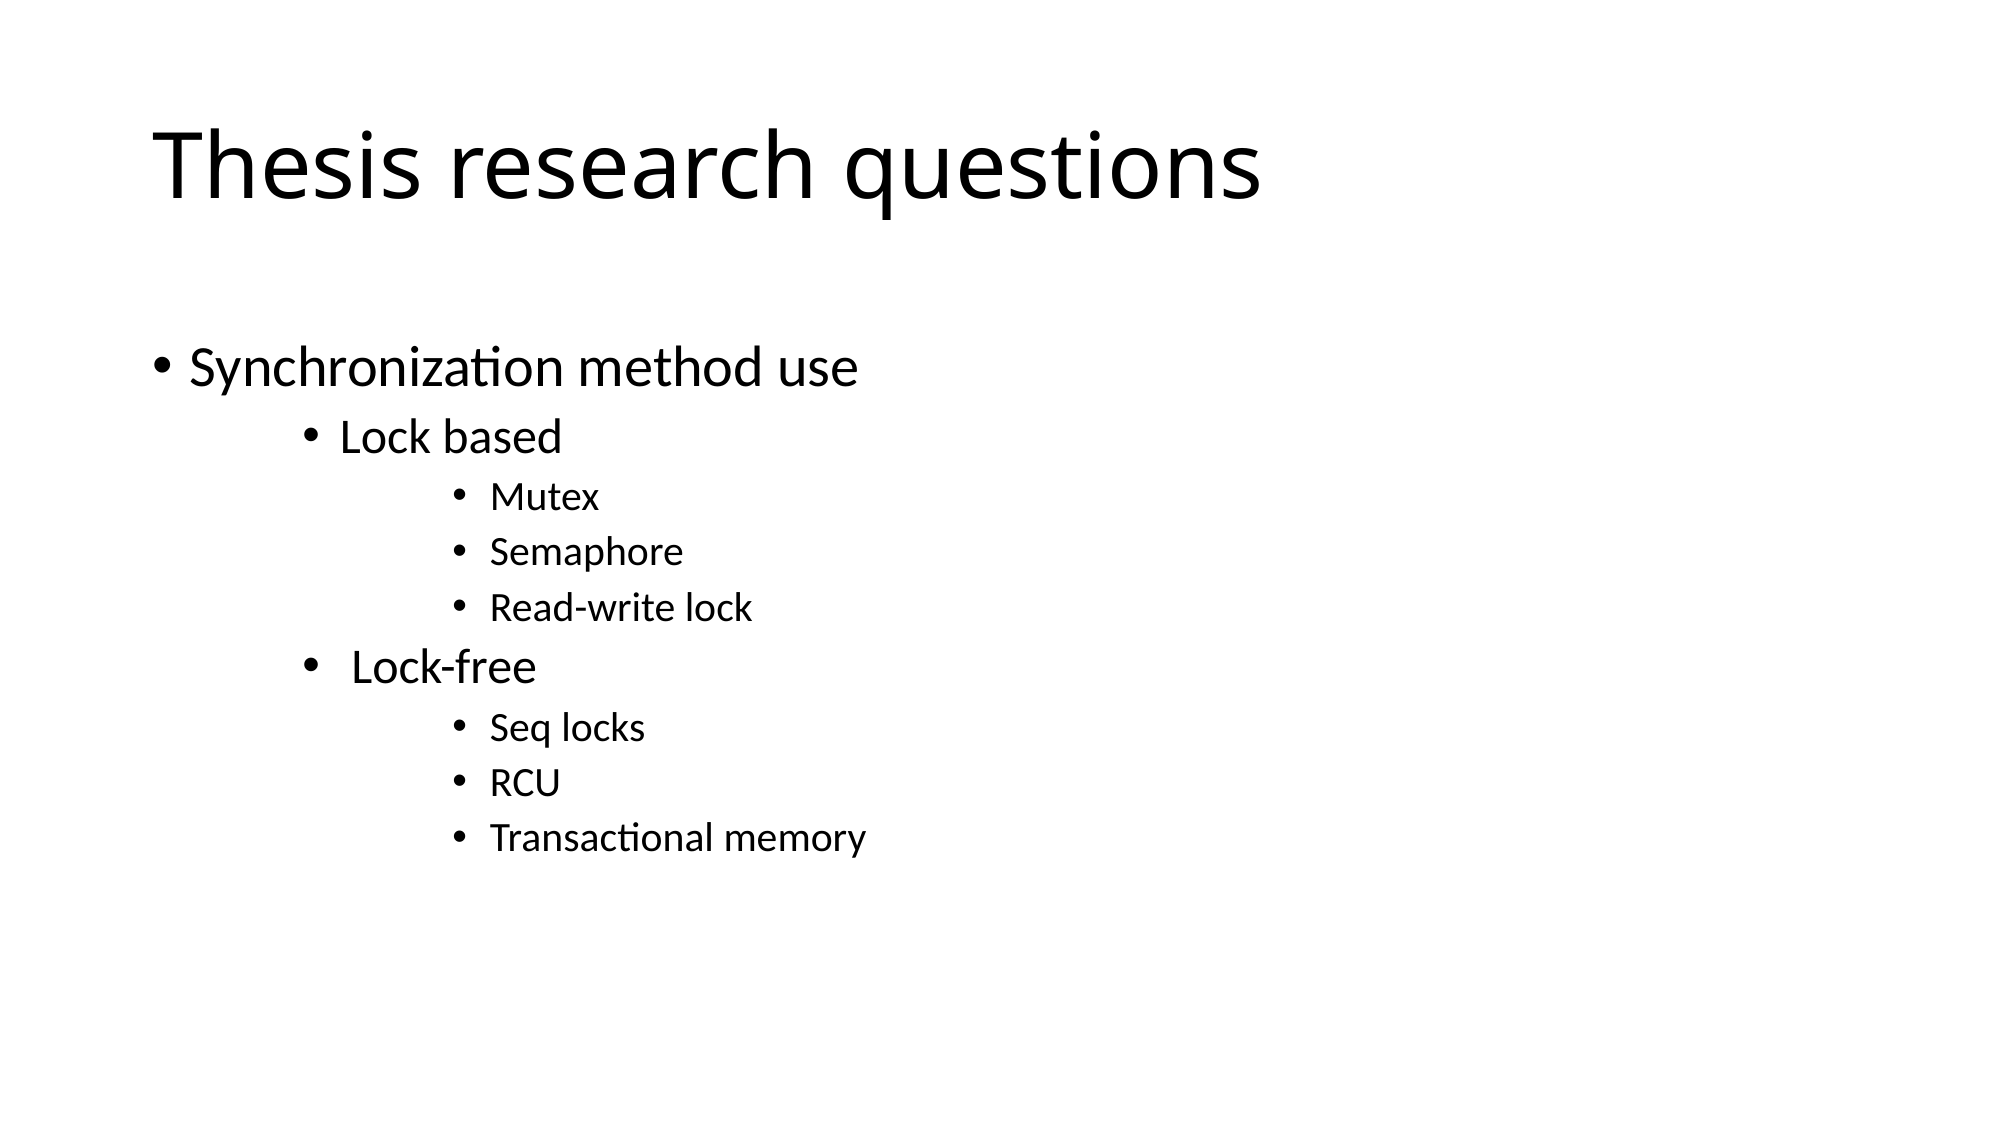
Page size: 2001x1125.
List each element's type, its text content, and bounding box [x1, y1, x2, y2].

title Thesis research questions [137, 59, 1863, 278]
list Synchronization method use Lock based Mutex Semaphore Read-write lock Lock-free Seq locks RCU Transactional memory [137, 329, 1863, 1043]
